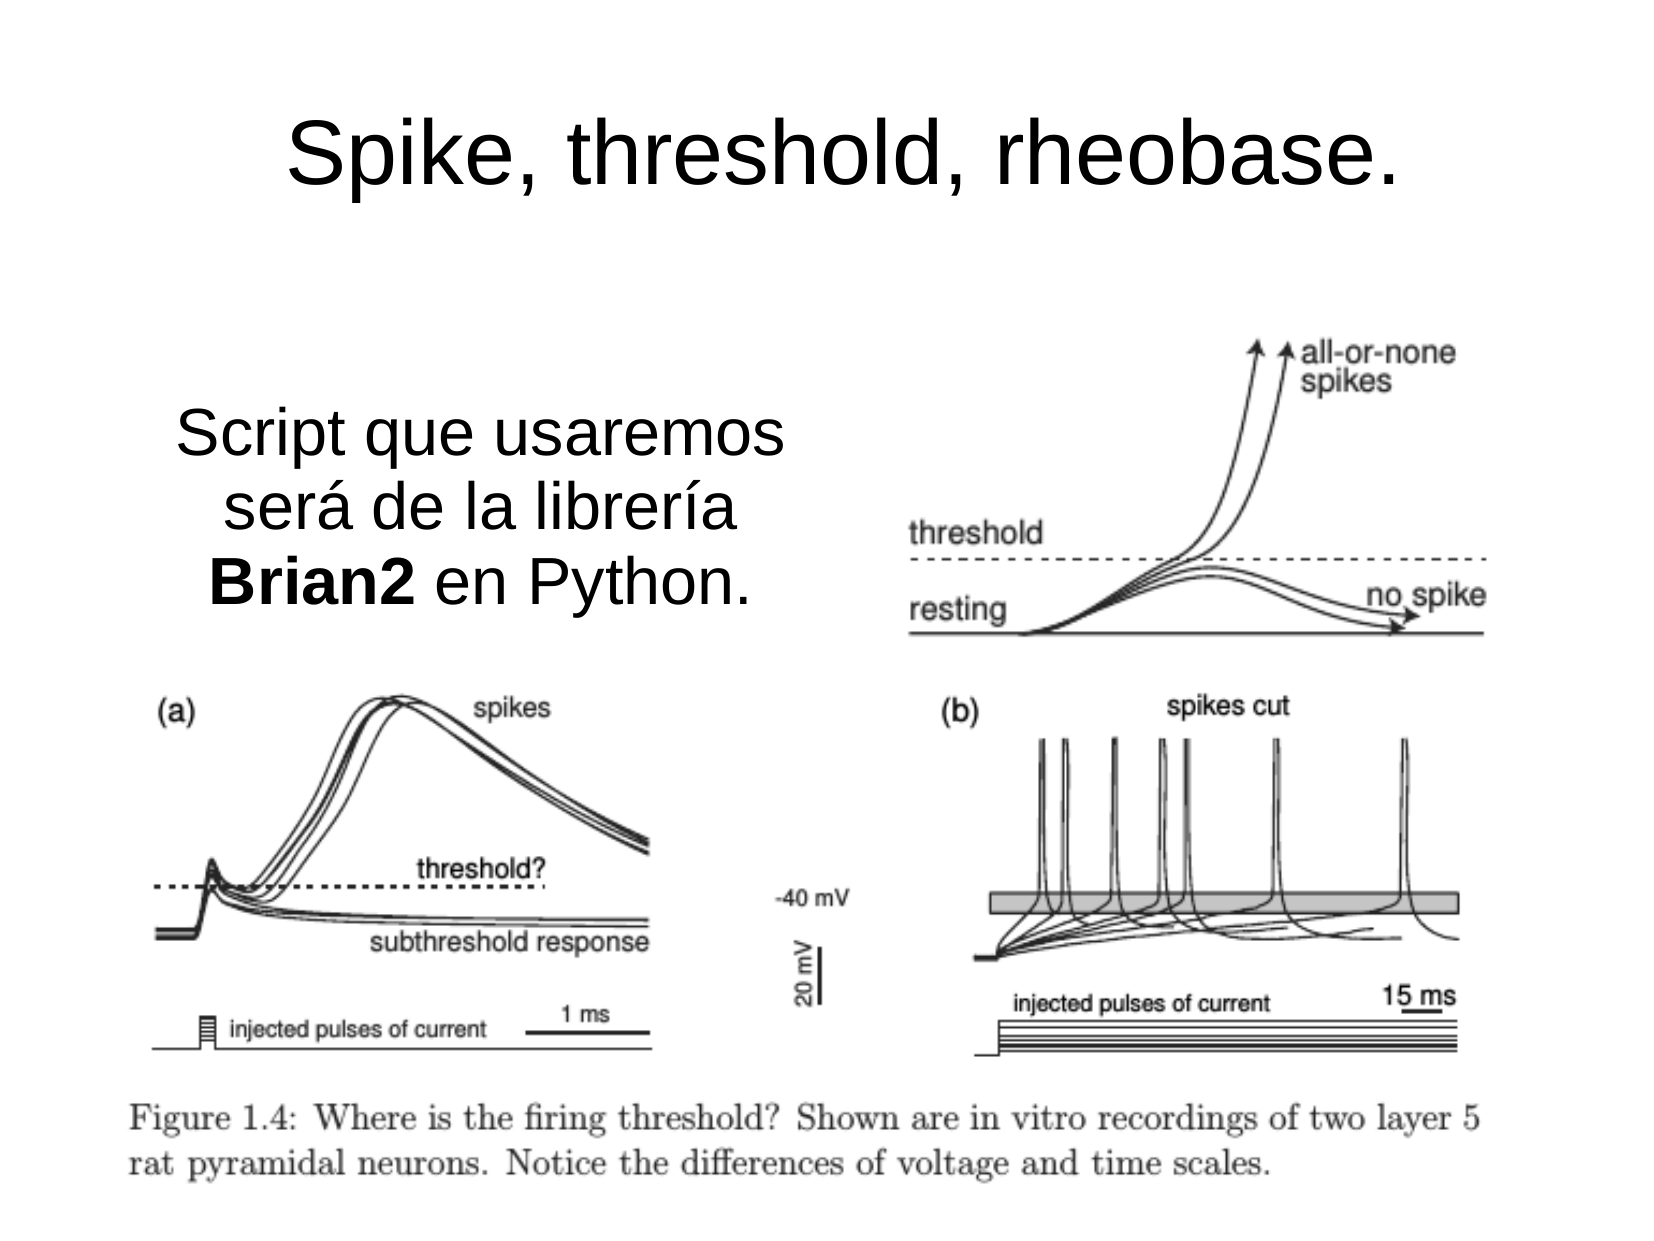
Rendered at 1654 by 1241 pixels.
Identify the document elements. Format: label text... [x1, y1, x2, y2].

title Spike, threshold, rheobase. [82, 49, 1571, 257]
picture [112, 293, 1536, 1212]
list Script que usaremos será de la librería Brian2 en Python. [82, 290, 809, 634]
